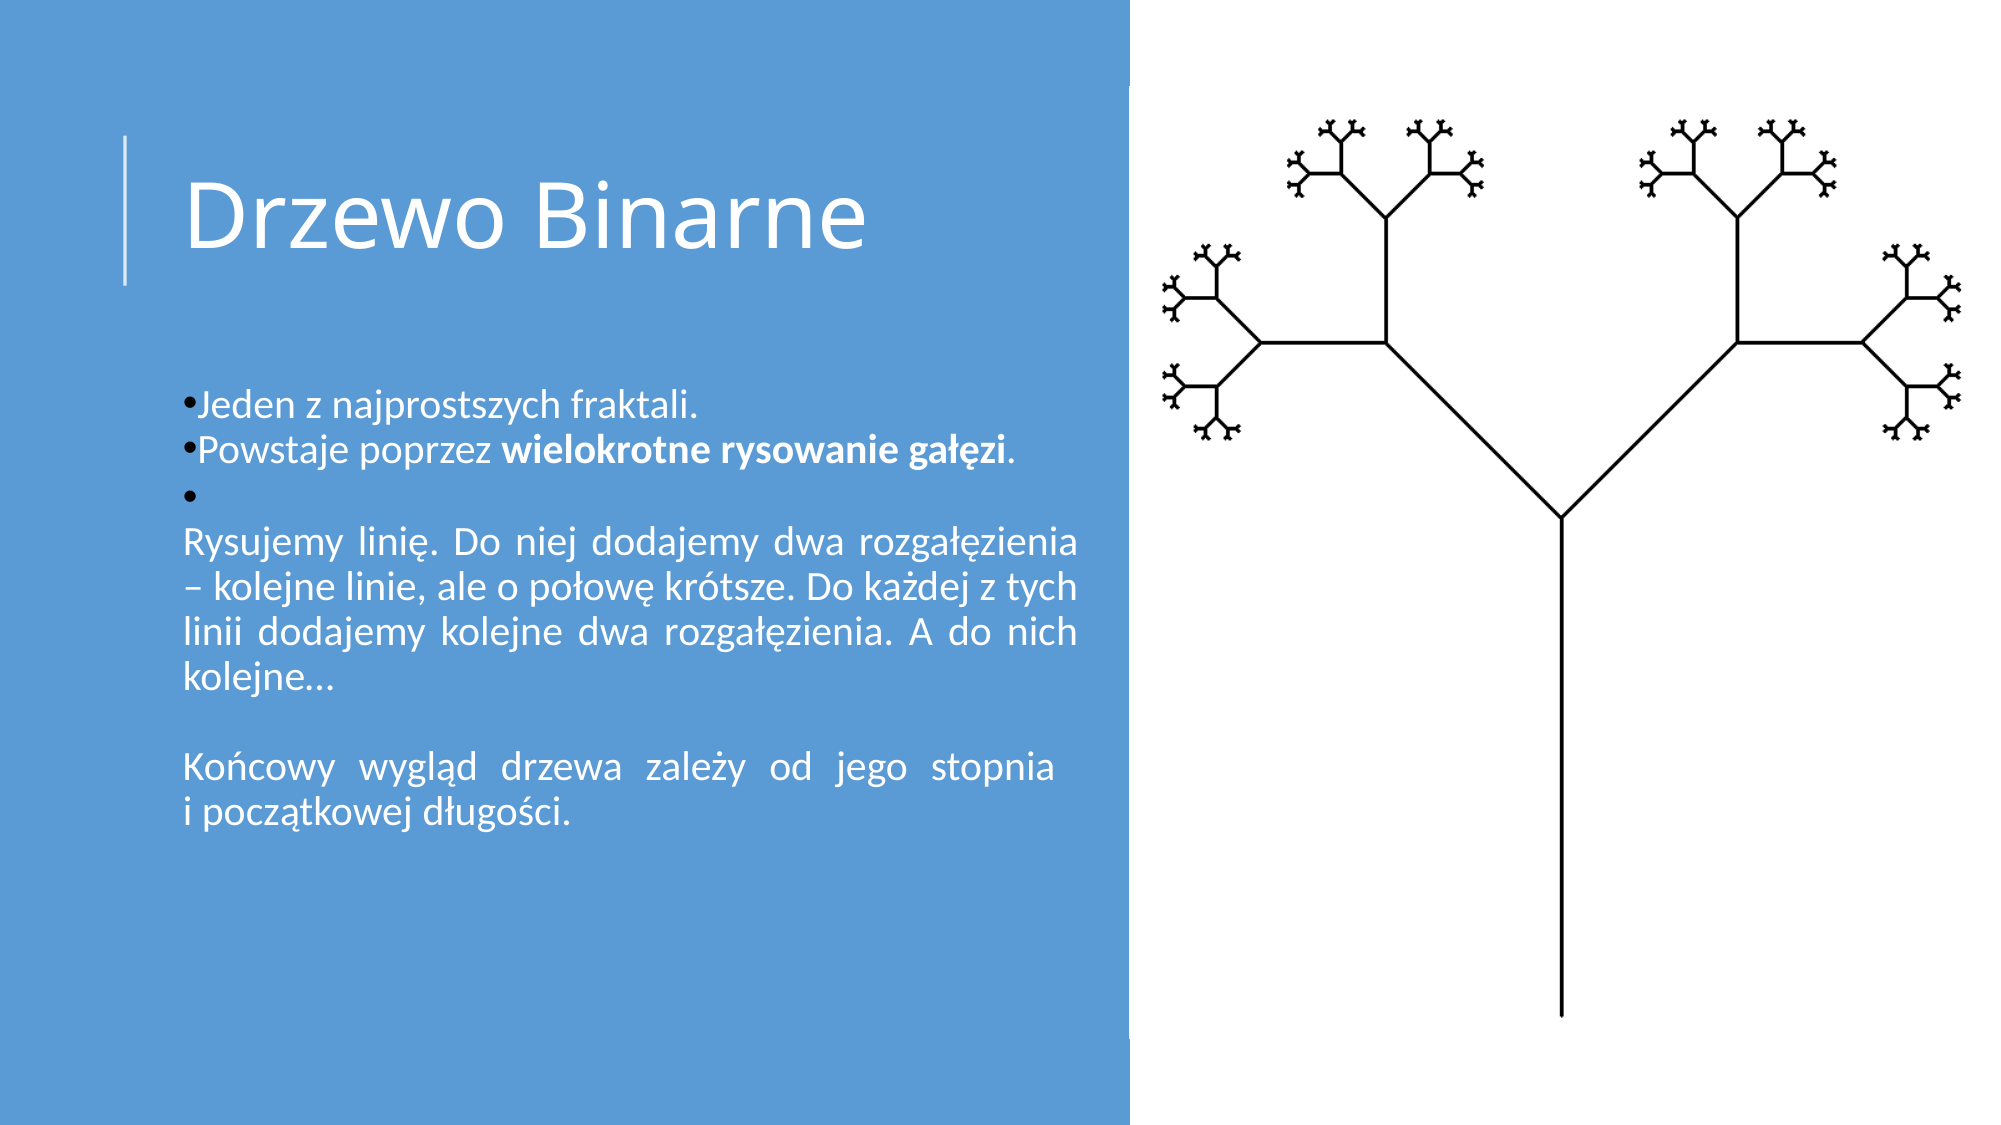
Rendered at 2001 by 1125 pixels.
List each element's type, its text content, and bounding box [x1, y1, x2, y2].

picture [1129, 86, 2000, 1039]
text_box Jeden z najprostszych fraktali. Powstaje poprzez wielokrotne rysowanie gałęzi. Rysujemy linię. Do niej dodajemy dwa rozgałęzienia – kolejne linie, ale o połowę krótsze. Do każdej z tych linii dodajemy kolejne dwa rozgałęzienia. A do nich kolejne… Końcowy wygląd drzewa zależy od jego stopnia i początkowej długości. [168, 375, 1094, 1021]
title Drzewo Binarne [168, 96, 999, 343]
text_box [0, 0, 2000, 1125]
